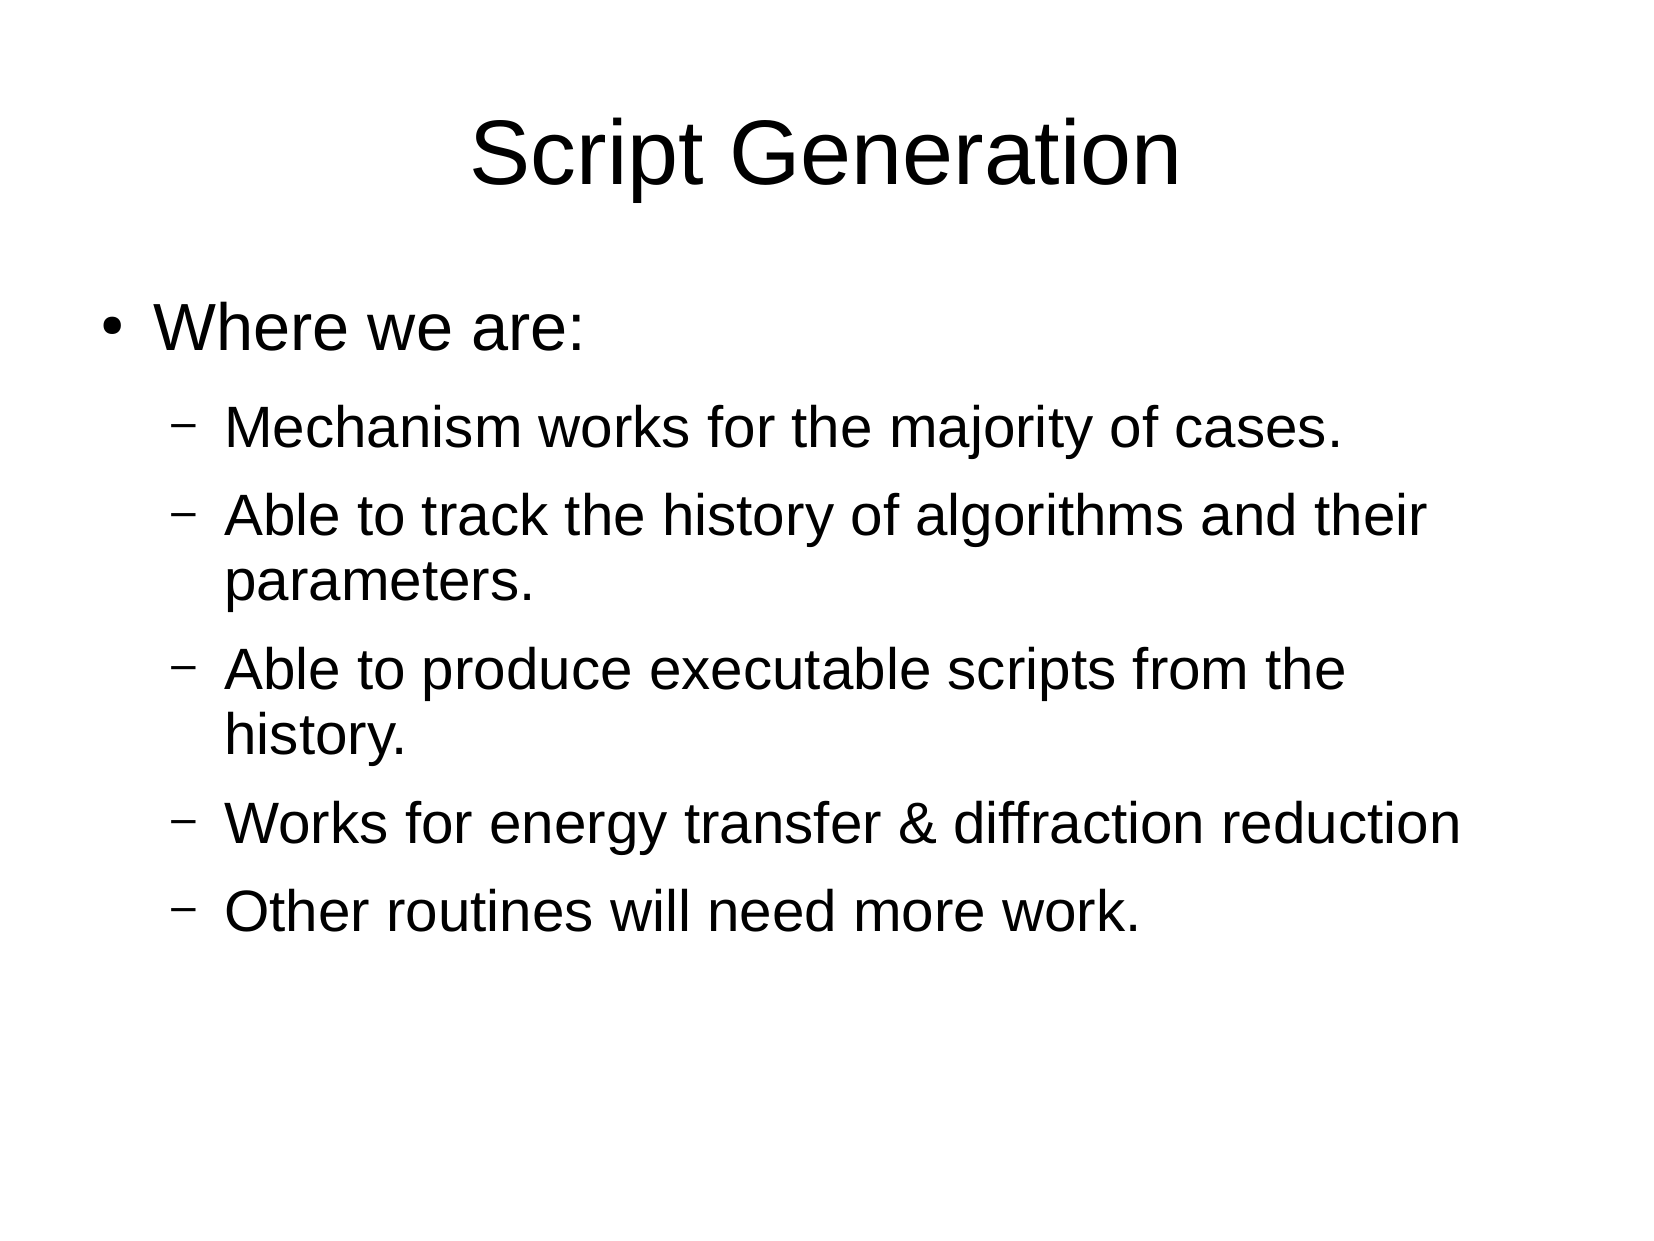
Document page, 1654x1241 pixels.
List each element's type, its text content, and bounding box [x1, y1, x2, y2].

list Where we are: Mechanism works for the majority of cases. Able to track the history of algorithms and their parameters. Able to produce executable scripts from the history. Works for energy transfer & diffraction reduction Other routines will need more work. [82, 290, 1538, 1010]
title Script Generation [82, 49, 1571, 257]
